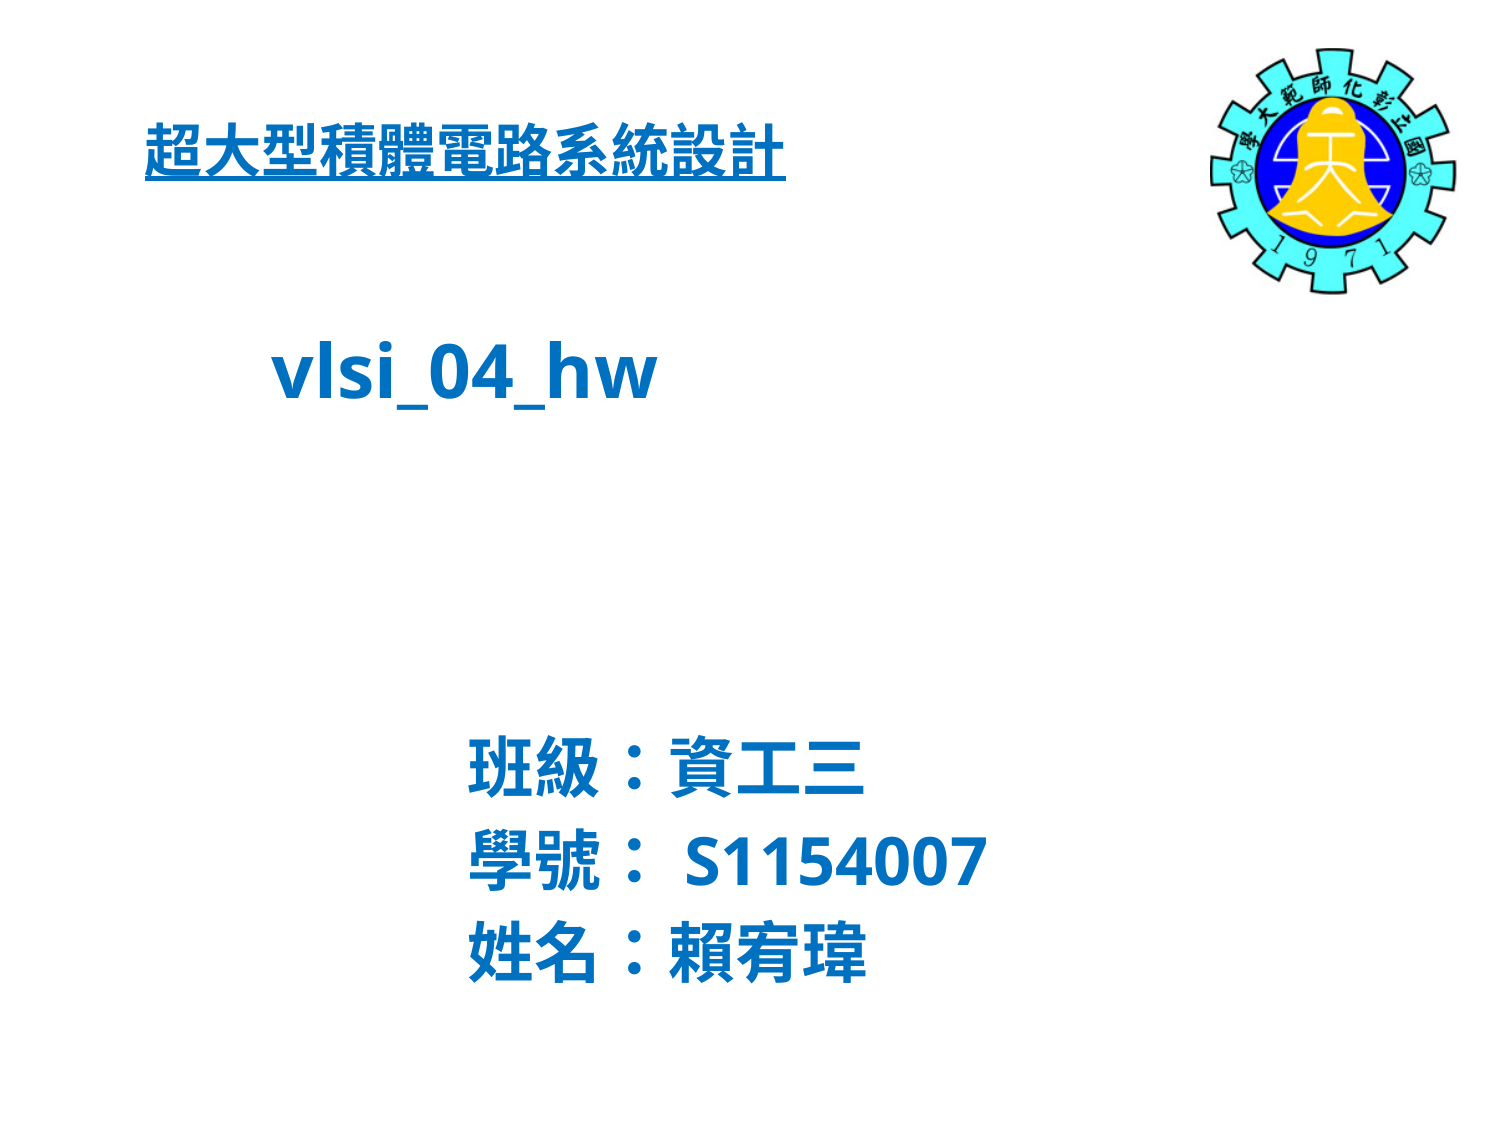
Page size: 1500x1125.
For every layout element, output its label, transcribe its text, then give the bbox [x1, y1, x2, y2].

text_box 超大型積體電路系統設計 vlsi_04_hw [129, 106, 1311, 579]
text_box 班級：資工三 學號：S1154007 姓名：賴宥瑋 [129, 626, 1311, 1099]
